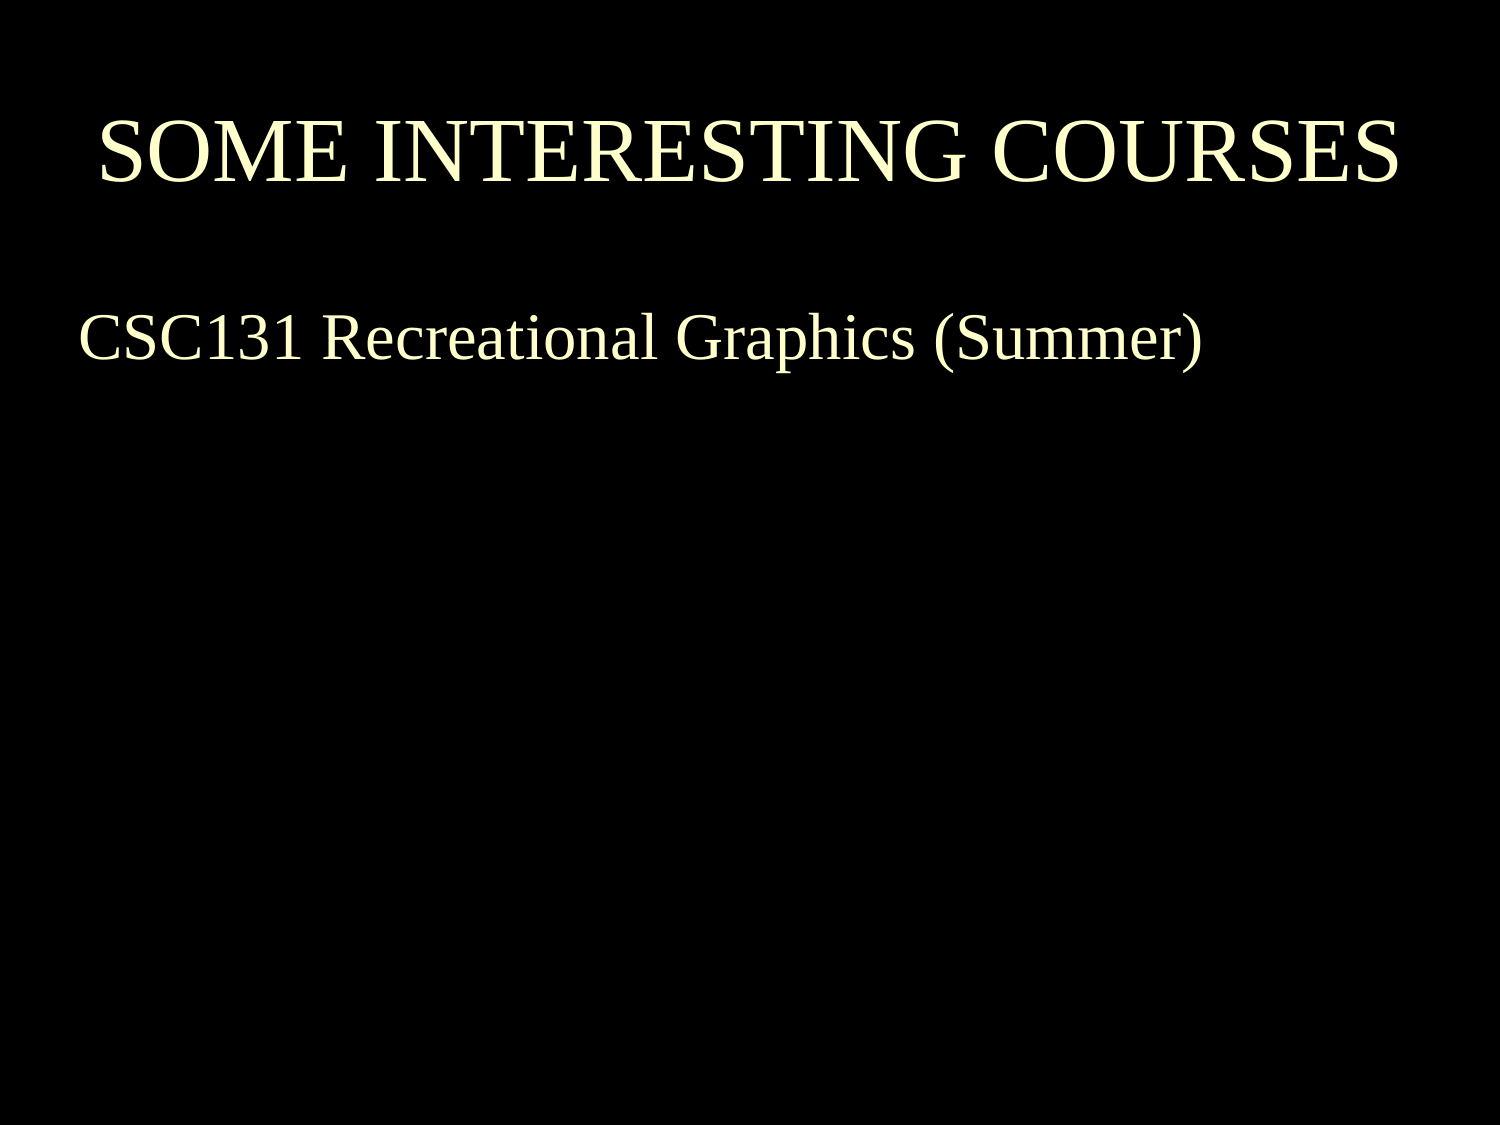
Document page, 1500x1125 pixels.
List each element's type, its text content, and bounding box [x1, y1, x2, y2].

list CSC131 Recreational Graphics (Summer) [22, 299, 1482, 1075]
title SOME INTERESTING COURSES [22, 75, 1480, 225]
